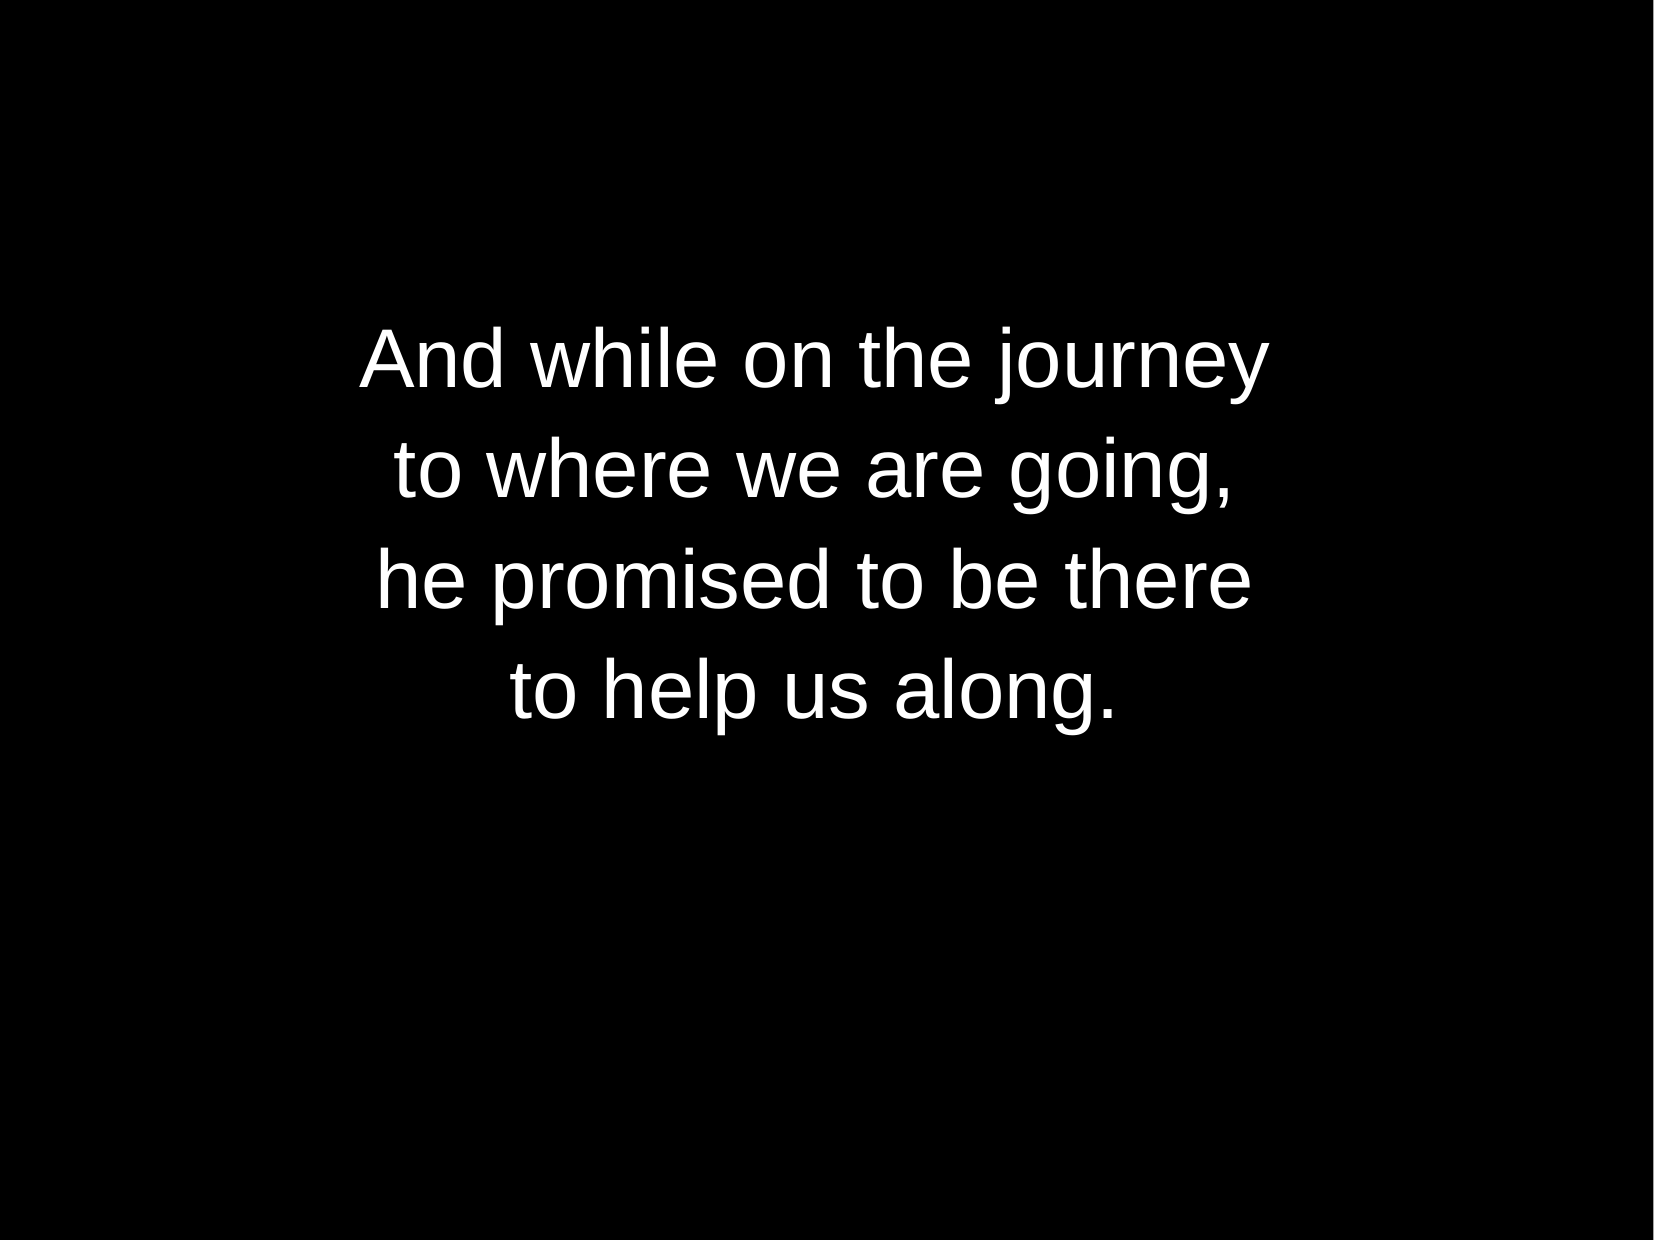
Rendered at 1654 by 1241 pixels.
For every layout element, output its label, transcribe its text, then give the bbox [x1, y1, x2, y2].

list And while on the journey to where we are going, he promised to be there to help us along. [0, 306, 1654, 1026]
